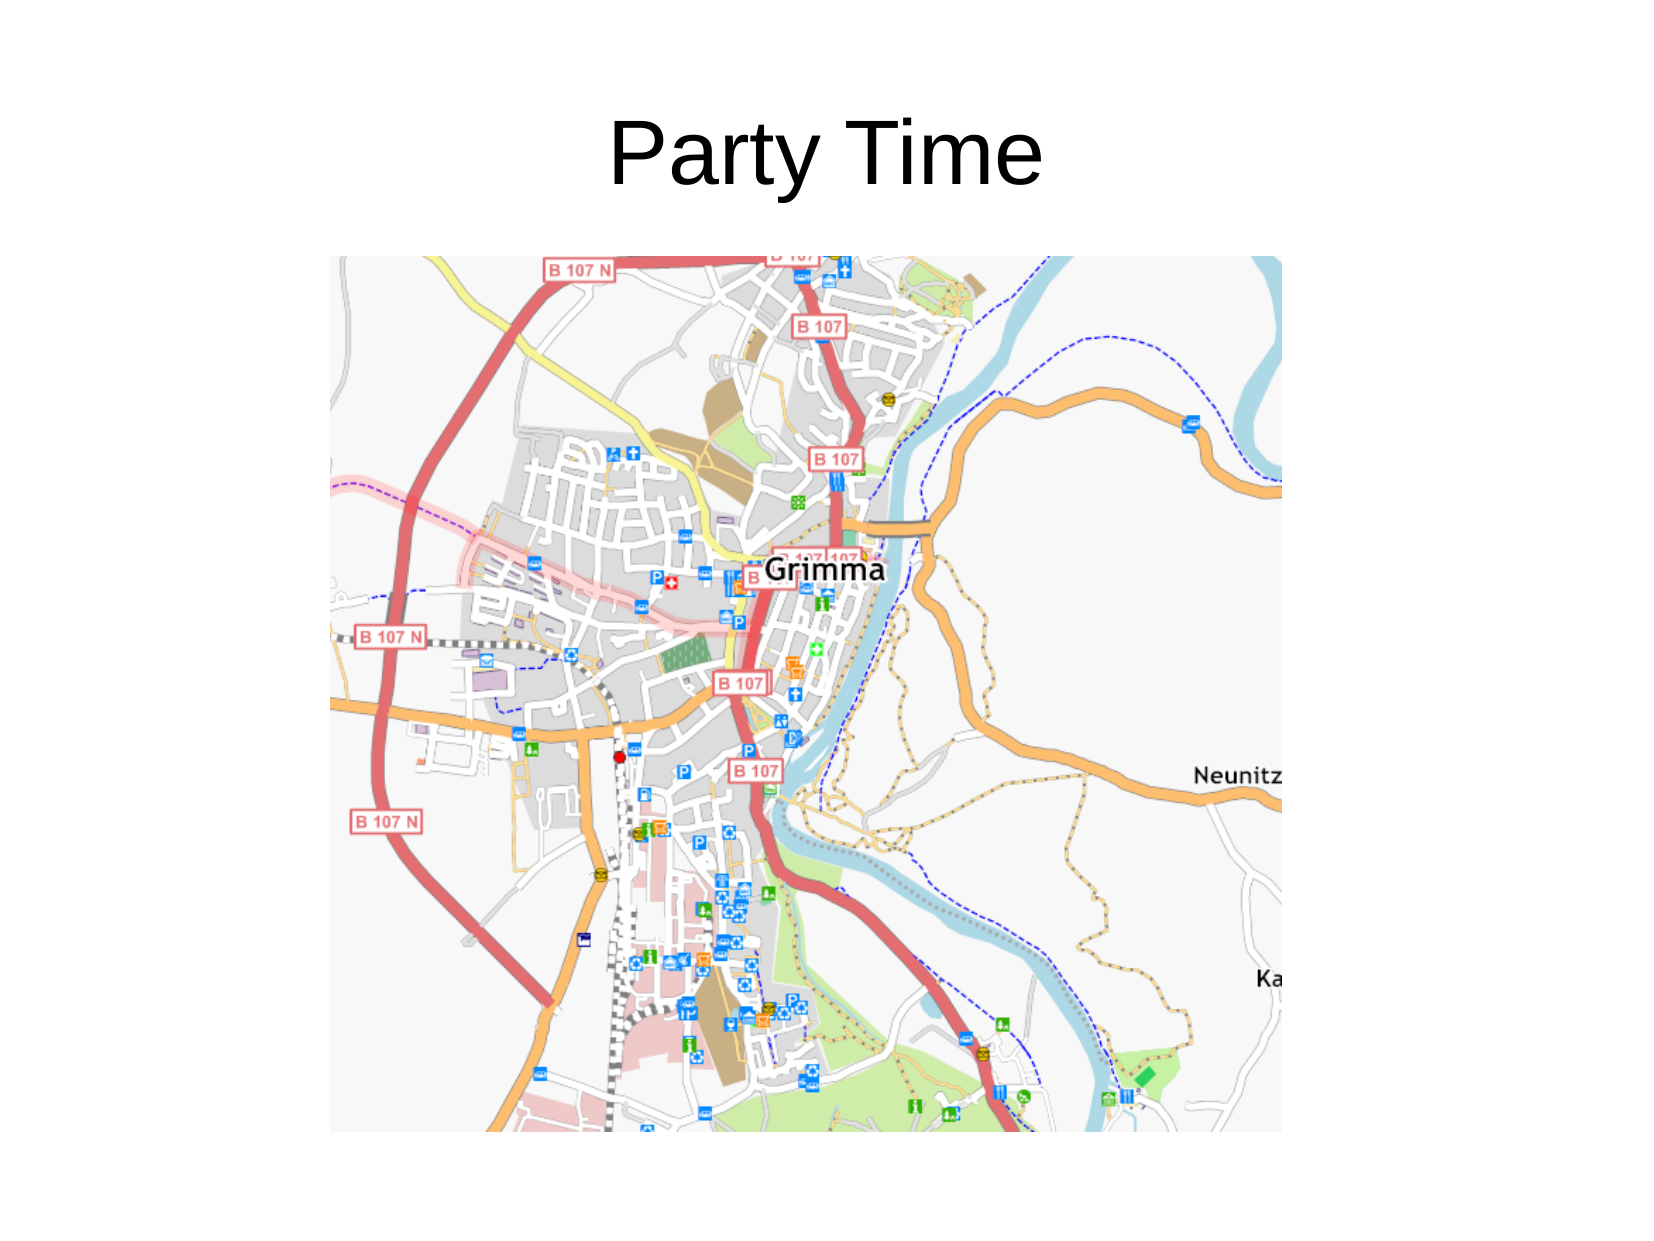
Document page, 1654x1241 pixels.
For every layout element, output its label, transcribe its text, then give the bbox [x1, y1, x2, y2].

picture [330, 256, 1282, 1132]
title Party Time [82, 49, 1571, 257]
